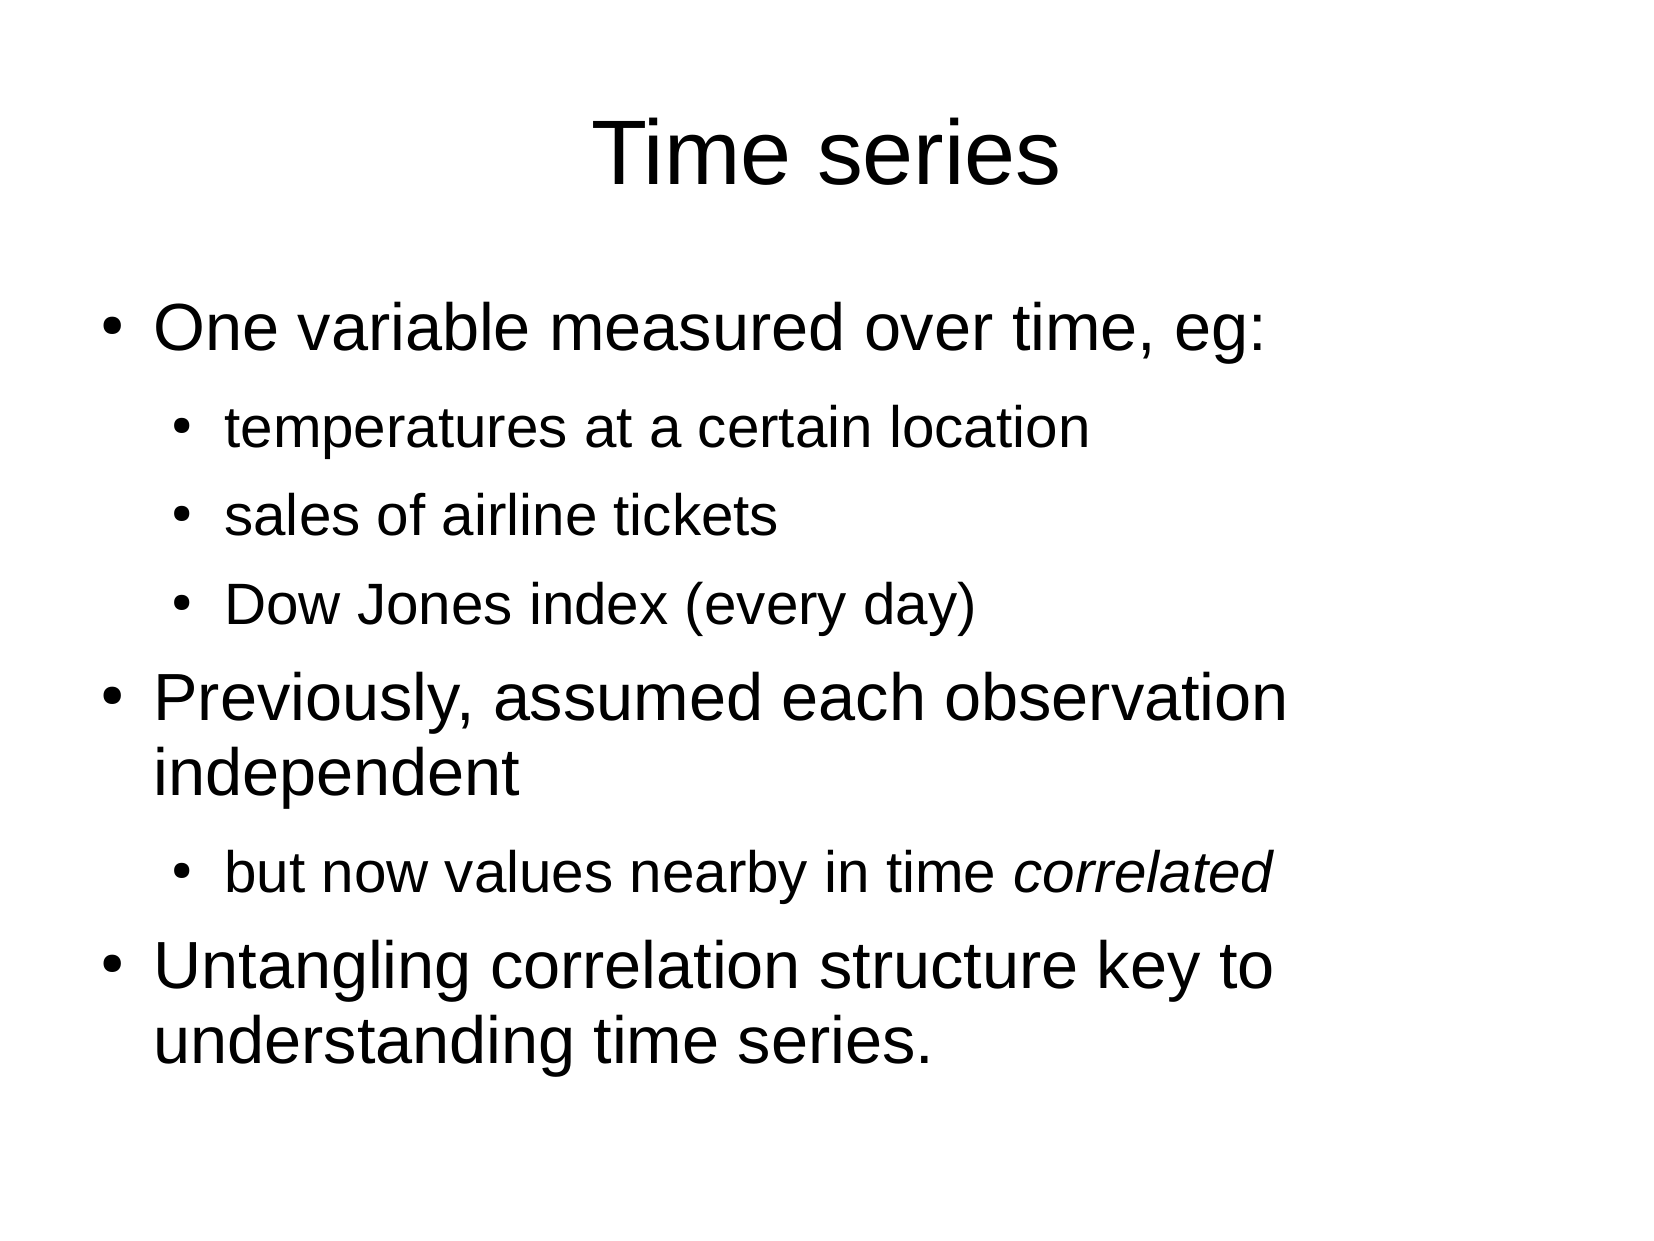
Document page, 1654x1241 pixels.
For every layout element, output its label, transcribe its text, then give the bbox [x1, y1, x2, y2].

title Time series [82, 56, 1571, 250]
list One variable measured over time, eg: temperatures at a certain location sales of airline tickets Dow Jones index (every day) Previously, assumed each observation independent but now values nearby in time correlated Untangling correlation structure key to understanding time series. [82, 290, 1571, 1109]
